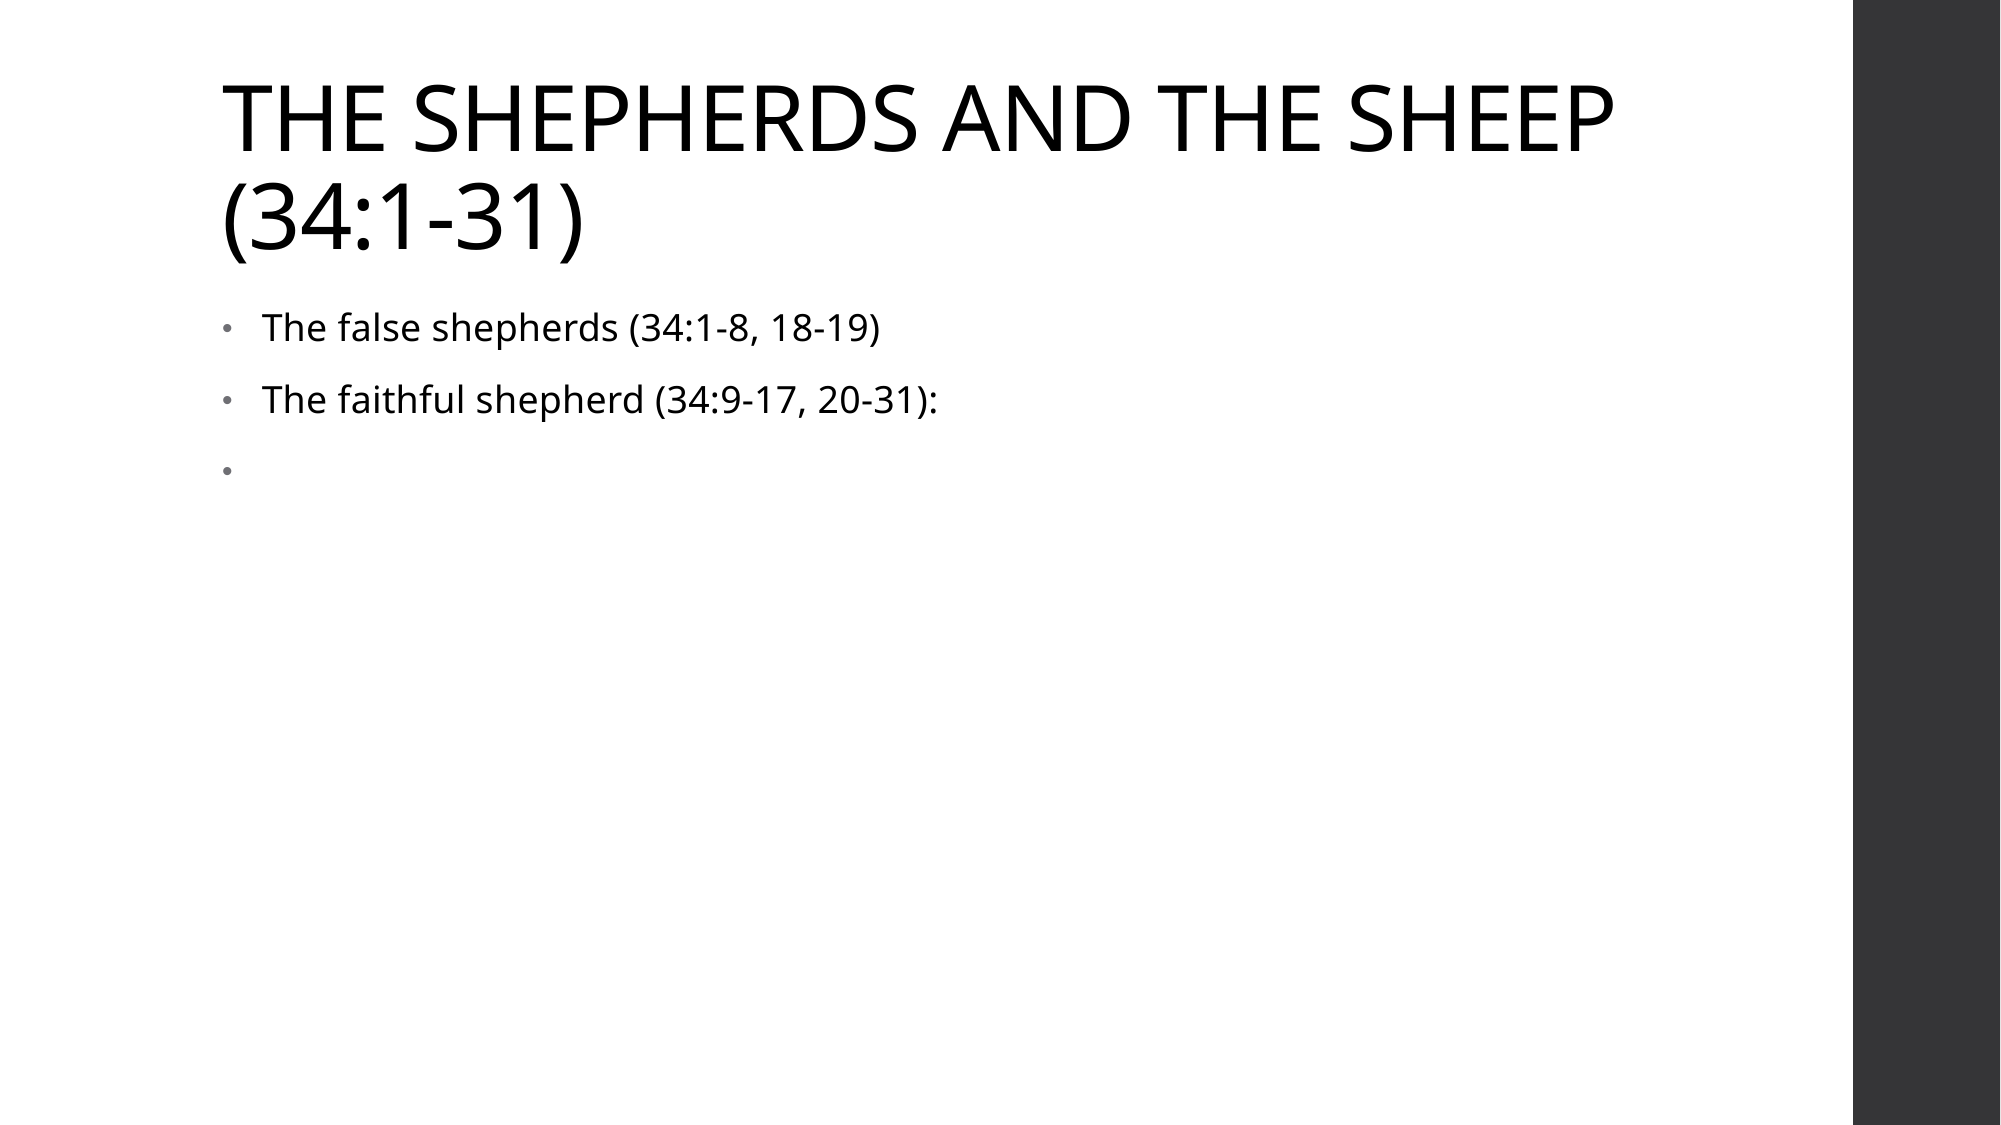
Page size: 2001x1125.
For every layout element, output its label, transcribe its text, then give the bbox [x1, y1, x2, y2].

list The false shepherds (34:1-8, 18-19) The faithful shepherd (34:9-17, 20-31): [206, 299, 1617, 1014]
title THE SHEPHERDS AND THE SHEEP (34:1-31) [206, 60, 1797, 278]
